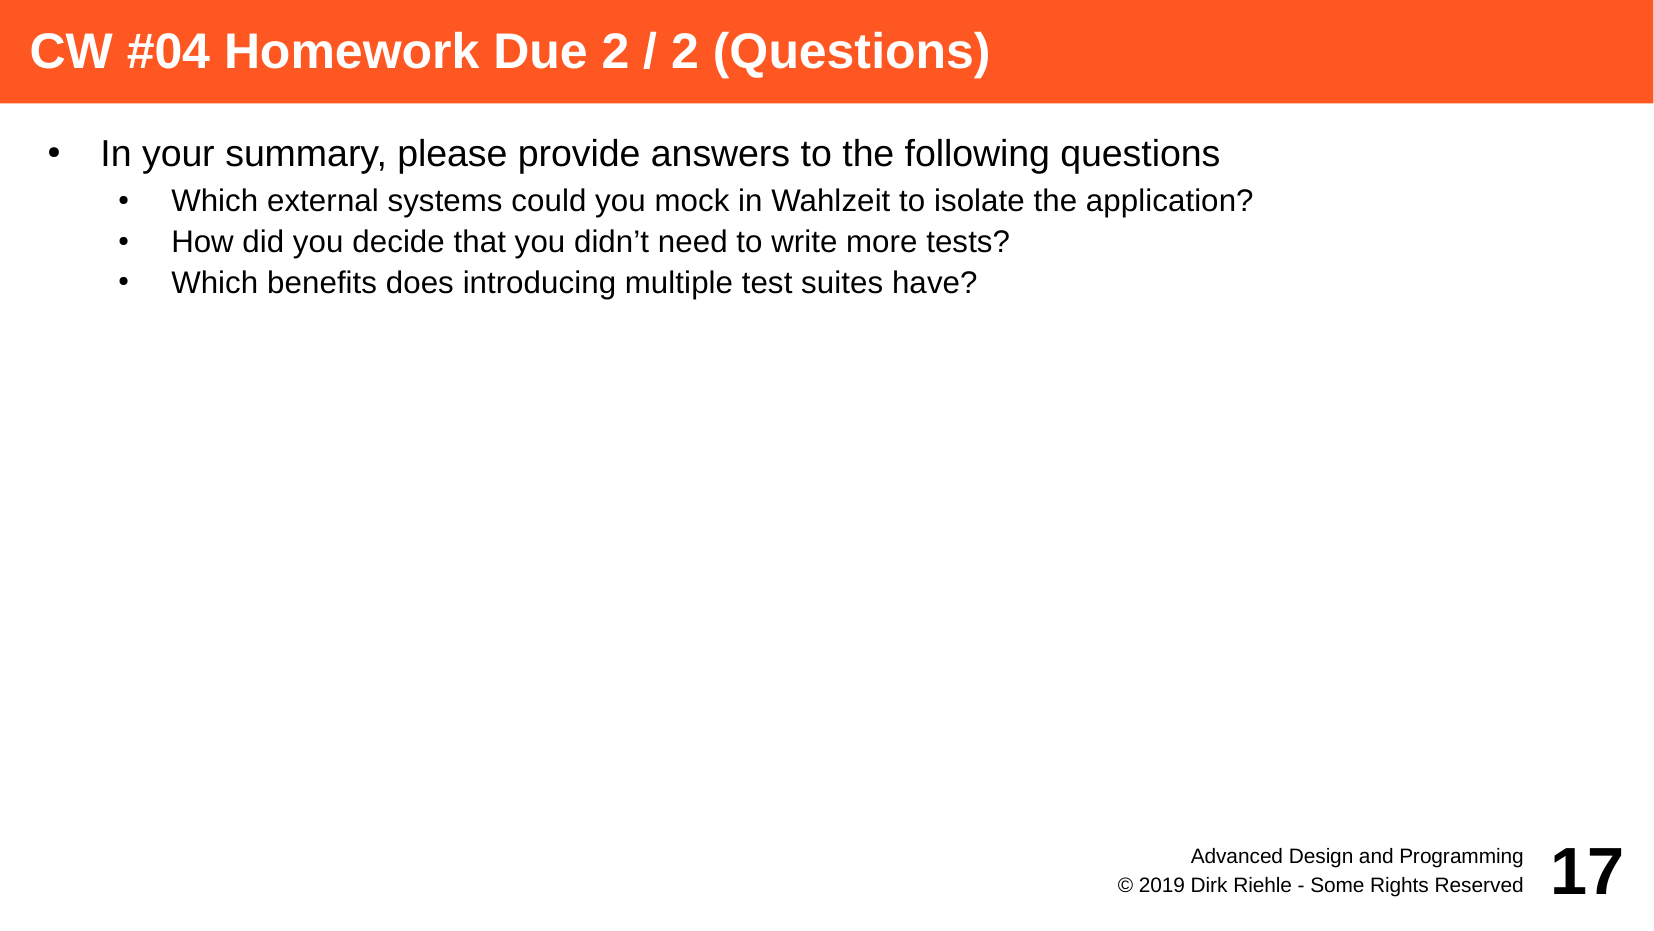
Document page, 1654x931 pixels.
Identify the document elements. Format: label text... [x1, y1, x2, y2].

list In your summary, please provide answers to the following questions Which external systems could you mock in Wahlzeit to isolate the application? How did you decide that you didn’t need to write more tests? Which benefits does introducing multiple test suites have? [29, 132, 1625, 813]
title CW #04 Homework Due 2 / 2 (Questions) [0, 0, 1654, 104]
